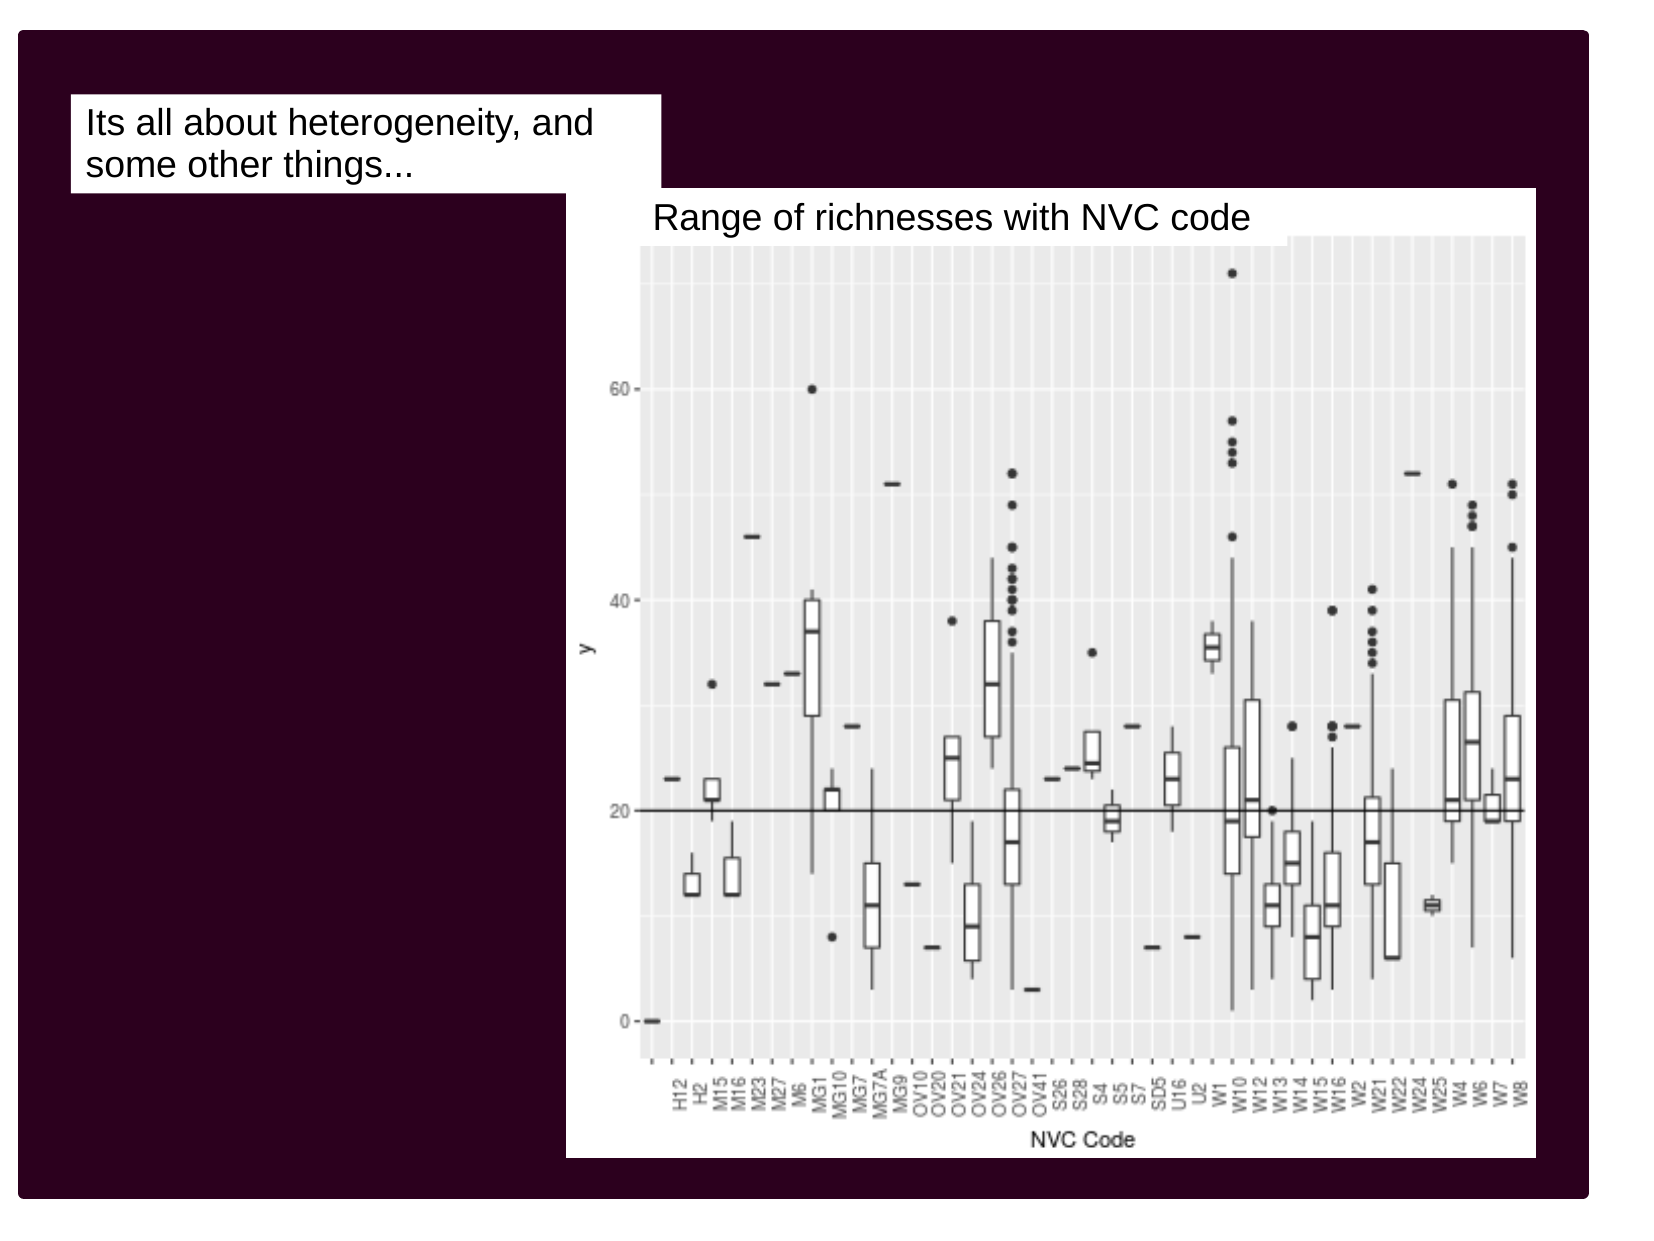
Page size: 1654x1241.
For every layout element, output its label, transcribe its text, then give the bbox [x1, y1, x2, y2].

text_box Range of richnesses with NVC code [637, 188, 1288, 246]
text_box [23, 35, 1583, 1193]
text_box Its all about heterogeneity, and some other things... [70, 94, 662, 194]
picture [566, 188, 1536, 1158]
